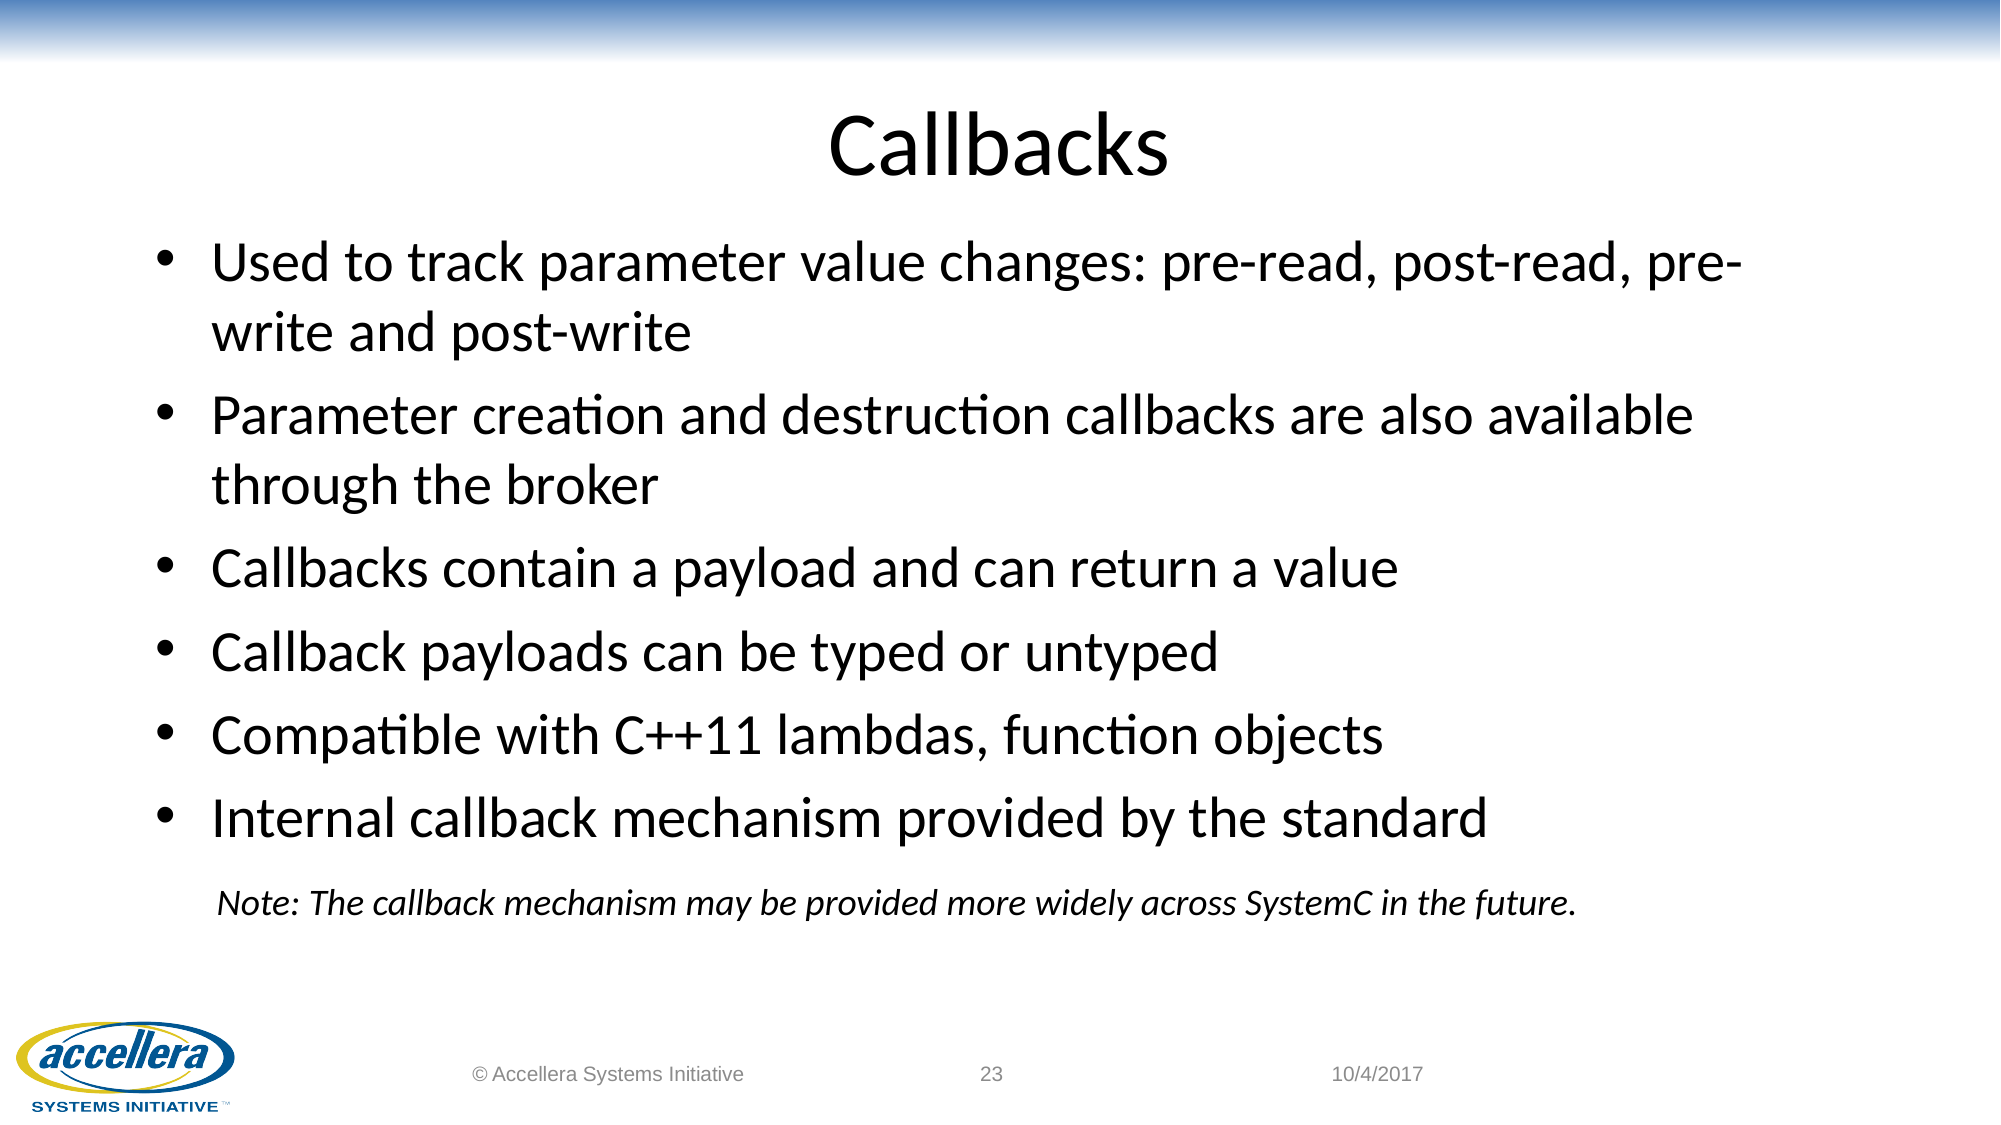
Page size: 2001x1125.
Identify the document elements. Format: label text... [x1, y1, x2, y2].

slide_number <number> [850, 1042, 1184, 1103]
title Callbacks [99, 45, 1900, 233]
picture [16, 1021, 235, 1112]
slide_number 10/4/2017 [1316, 1042, 1550, 1103]
footer © Accellera Systems Initiative [366, 1042, 850, 1103]
text_box Used to track parameter value changes: pre-read, post-read, pre-write and post-write Parameter creation and destruction callbacks are also available through the broker Callbacks contain a payload and can return a value Callback payloads can be typed or untyped Compatible with C++11 lambdas, function objects Internal callback mechanism provided by the standard Note: The callback mechanism may be provided more widely across SystemC in the future. [140, 215, 1843, 978]
